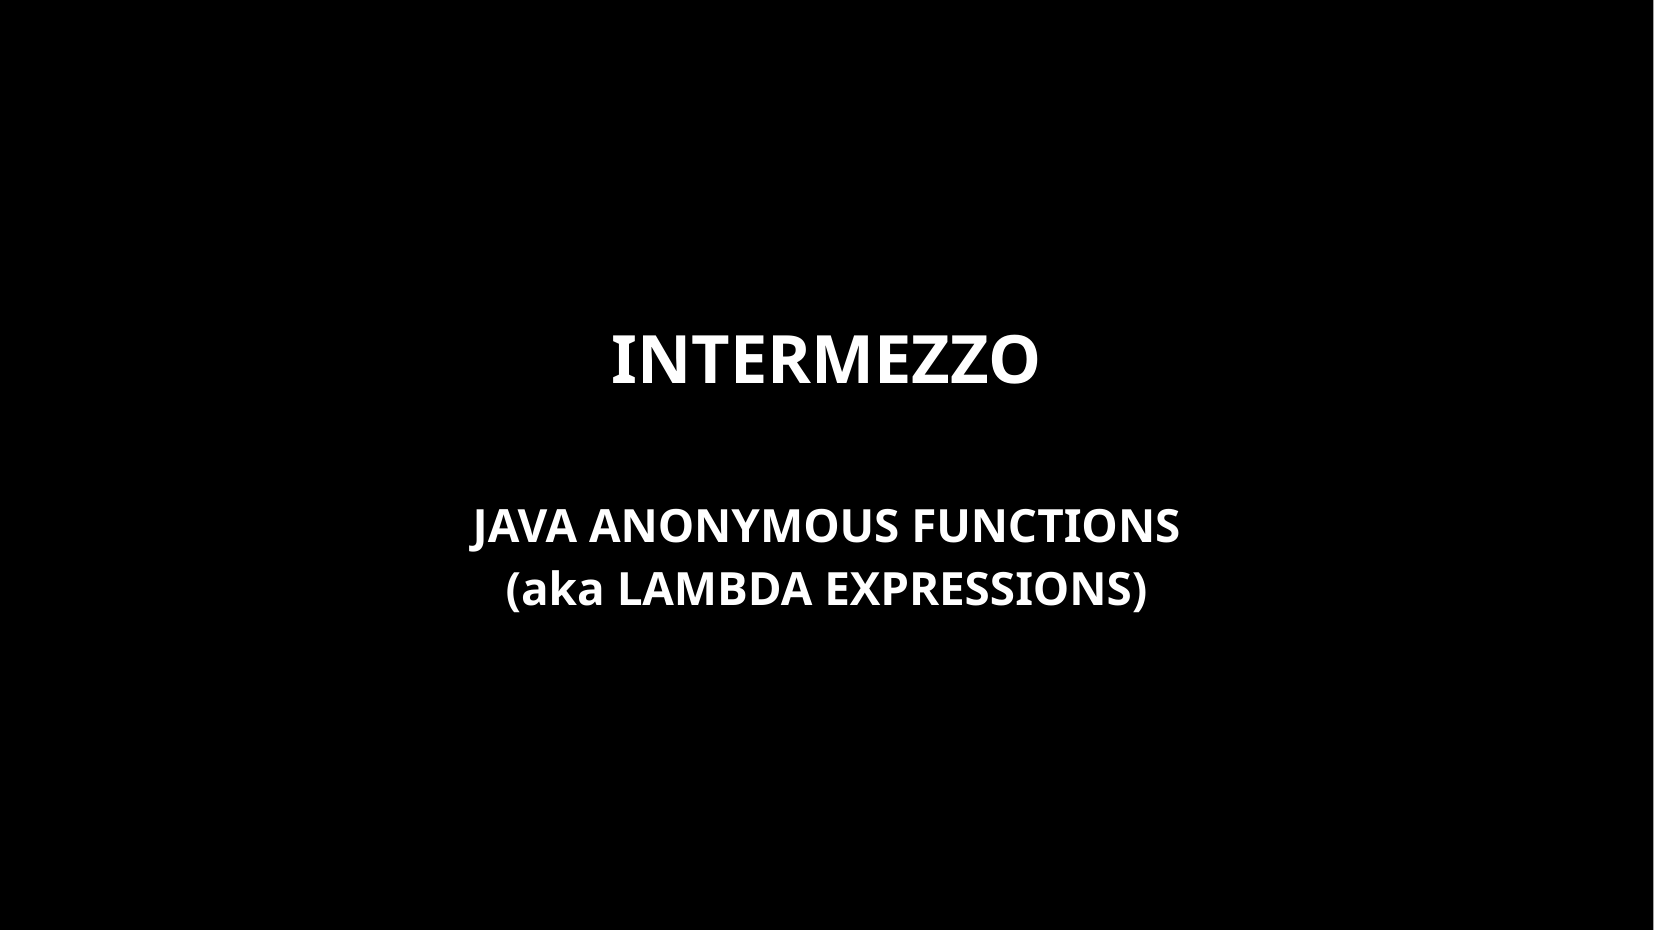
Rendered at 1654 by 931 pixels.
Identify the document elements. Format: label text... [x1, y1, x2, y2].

title INTERMEZZO JAVA ANONYMOUS FUNCTIONS (aka LAMBDA EXPRESSIONS) [82, 318, 1571, 613]
